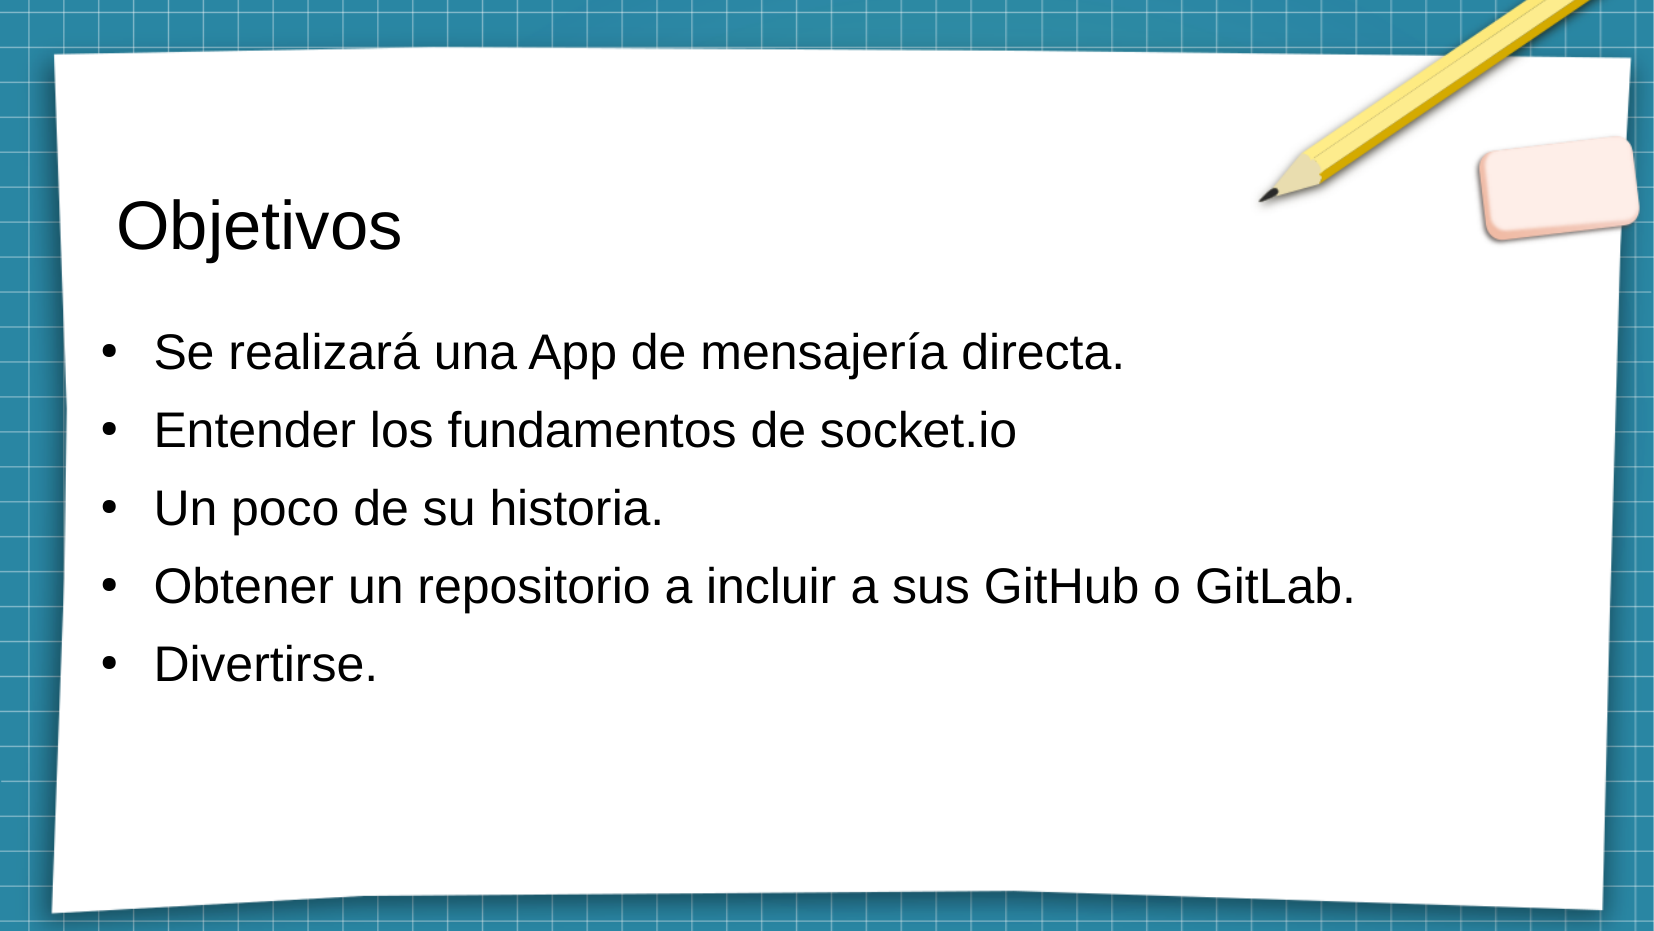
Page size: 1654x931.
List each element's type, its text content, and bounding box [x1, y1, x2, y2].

title Objetivos [0, 147, 1004, 303]
picture [0, 0, 1654, 931]
list Se realizará una App de mensajería directa. Entender los fundamentos de socket.io Un poco de su historia. Obtener un repositorio a incluir a sus GitHub o GitLab. Divertirse. [82, 324, 1571, 865]
